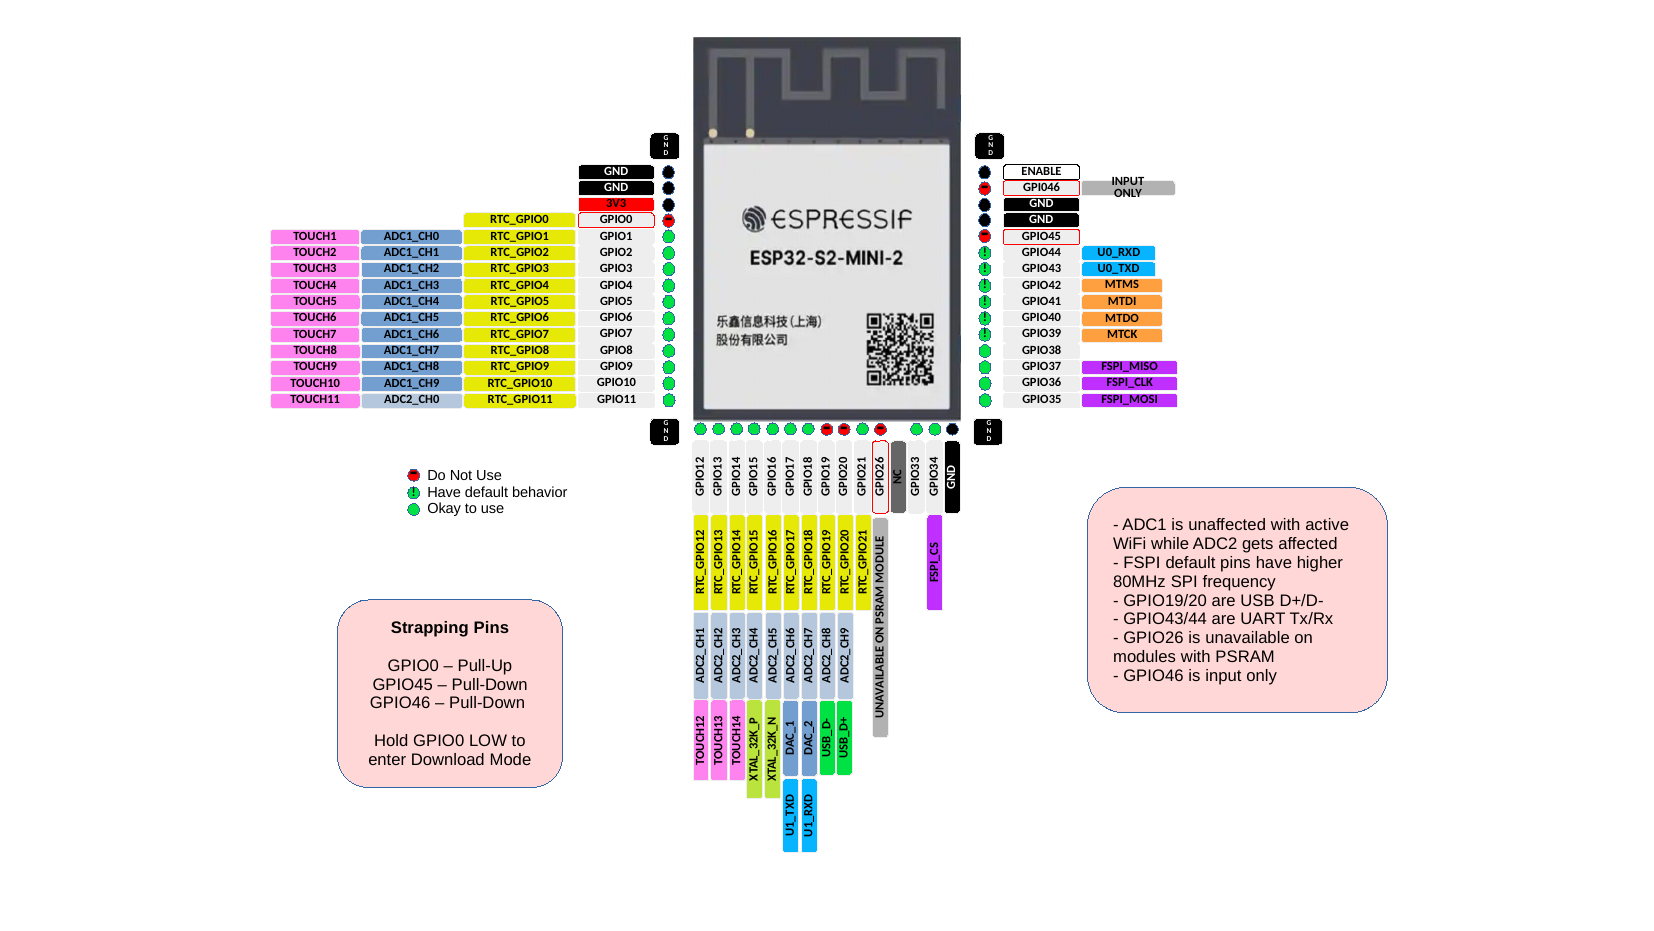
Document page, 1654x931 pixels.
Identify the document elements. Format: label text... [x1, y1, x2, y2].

text_box GPIO45 [1003, 229, 1080, 245]
text_box RTC_GPIO3 [463, 262, 576, 278]
text_box [802, 423, 815, 435]
text_box TOUCH7 [270, 327, 360, 343]
text_box GPIO18 [800, 440, 817, 514]
text_box GPIO21 [854, 440, 871, 514]
text_box TOUCH3 [270, 262, 360, 278]
text_box XTAL_32K_N [764, 699, 781, 799]
text_box GND [1003, 212, 1080, 228]
text_box GPIO10 [578, 376, 655, 392]
text_box [662, 327, 675, 342]
text_box ! [978, 278, 991, 293]
text_box RTC_GPIO16 [765, 514, 782, 611]
text_box GND [973, 418, 1003, 446]
text_box RTC_GPIO9 [463, 360, 576, 376]
text_box ENABLE [1003, 164, 1080, 180]
text_box GPIO5 [578, 294, 655, 310]
text_box TOUCH5 [270, 294, 361, 310]
text_box RTC_GPIO14 [729, 514, 746, 611]
text_box U0_TXD [1081, 261, 1156, 277]
text_box [663, 393, 676, 407]
text_box U1_TXD [782, 778, 799, 853]
text_box TOUCH2 [270, 245, 360, 261]
text_box [662, 344, 675, 358]
picture [676, 37, 976, 428]
text_box [712, 423, 725, 435]
text_box TOUCH11 [270, 393, 361, 409]
text_box GND [578, 164, 655, 180]
text_box ADC1_CH7 [361, 344, 463, 359]
text_box [662, 376, 675, 391]
text_box GPIO9 [578, 360, 655, 375]
text_box ADC2_CH3 [729, 612, 746, 699]
text_box - [978, 229, 991, 243]
text_box [662, 198, 675, 212]
text_box - ADC1 is unaffected with active WiFi while ADC2 gets affected - FSPI default pins have higher 80MHz SPI frequency - GPIO19/20 are USB D+/D- - GPIO43/44 are UART Tx/Rx - GPIO26 is unavailable on modules with PSRAM - GPIO46 is input only [1087, 487, 1388, 713]
text_box GPI046 [1003, 180, 1080, 196]
text_box ! [979, 295, 991, 309]
text_box RTC_GPIO7 [463, 327, 576, 343]
text_box ADC2_CH1 [693, 612, 709, 699]
text_box GPIO1 [578, 229, 655, 245]
text_box DAC_2 [801, 700, 818, 777]
text_box FSPI_CS [926, 514, 943, 611]
text_box DAC_1 [782, 700, 799, 777]
text_box GPIO43 [1003, 261, 1080, 277]
text_box [694, 422, 707, 435]
text_box RTC_GPIO17 [783, 514, 800, 611]
text_box ! [978, 311, 991, 326]
text_box [662, 295, 675, 309]
text_box [730, 422, 743, 435]
text_box GPIO15 [746, 440, 763, 514]
text_box TOUCH6 [270, 311, 360, 327]
text_box [662, 246, 675, 260]
text_box [978, 198, 991, 212]
text_box TOUCH10 [270, 376, 361, 392]
text_box [815, 452, 821, 526]
text_box [784, 422, 797, 435]
text_box RTC_GPIO10 [463, 376, 576, 392]
text_box ADC1_CH1 [360, 245, 463, 261]
text_box RTC_GPIO2 [463, 245, 576, 261]
text_box [978, 213, 991, 227]
text_box MTDO [1081, 311, 1163, 327]
text_box XTAL_32K_P [746, 699, 763, 799]
text_box ! [978, 327, 991, 342]
text_box GPIO42 [1003, 278, 1080, 294]
text_box RTC_GPIO19 [819, 514, 836, 611]
text_box GPIO2 [578, 245, 655, 261]
text_box ADC1_CH3 [361, 278, 463, 294]
text_box [662, 262, 675, 276]
text_box - [820, 423, 833, 436]
text_box - [874, 423, 887, 436]
text_box TOUCH13 [710, 699, 728, 781]
text_box RTC_GPIO6 [463, 311, 576, 327]
text_box [748, 422, 761, 435]
text_box GPIO16 [764, 440, 781, 514]
text_box GND [974, 132, 1005, 160]
text_box USB_D+ [836, 700, 853, 776]
text_box ADC2_CH2 [710, 612, 728, 699]
text_box GPIO8 [578, 343, 655, 359]
text_box [979, 376, 992, 391]
text_box GPIO6 [578, 311, 655, 326]
text_box 3V3 [578, 197, 655, 212]
text_box [796, 452, 803, 526]
text_box RTC_GPIO21 [855, 514, 872, 611]
text_box GPIO37 [1003, 360, 1080, 375]
text_box TOUCH8 [270, 344, 361, 359]
text_box - [838, 423, 851, 436]
text_box USB_D- [819, 700, 836, 776]
text_box RTC_GPIO1 [463, 229, 576, 245]
text_box GND [944, 440, 961, 514]
text_box ADC2_CH0 [361, 393, 463, 409]
text_box FSPI_CLK [1081, 376, 1178, 391]
text_box UNAVAILABLE ON PSRAM MODULE [872, 517, 889, 738]
text_box TOUCH1 [270, 229, 360, 245]
text_box TOUCH12 [693, 699, 709, 781]
text_box ADC1_CH0 [360, 229, 463, 245]
text_box [779, 452, 785, 526]
text_box RTC_GPIO12 [693, 514, 709, 611]
text_box RTC_GPIO15 [746, 514, 763, 611]
text_box GPIO44 [1003, 245, 1080, 261]
text_box ADC2_CH8 [819, 612, 836, 700]
text_box INPUT ONLY [1081, 180, 1176, 196]
text_box ADC1_CH8 [361, 360, 463, 376]
text_box NC [890, 440, 907, 514]
text_box ! [978, 246, 991, 260]
text_box Strapping Pins GPIO0 – Pull-Up GPIO45 – Pull-Down GPIO46 – Pull-Down Hold GPIO0 LOW to enter Download Mode [337, 599, 563, 788]
text_box GPIO38 [1003, 343, 1080, 359]
text_box TOUCH14 [729, 699, 746, 781]
text_box Do Not Use Have default behavior Okay to use [412, 460, 601, 532]
text_box RTC_GPIO5 [463, 294, 576, 310]
text_box FSPI_MISO [1081, 360, 1178, 375]
text_box ADC2_CH7 [801, 612, 818, 700]
text_box ADC1_CH4 [361, 294, 463, 310]
text_box RTC_GPIO0 [463, 212, 576, 228]
text_box GPIO14 [729, 440, 745, 514]
text_box [910, 423, 923, 436]
text_box MTDI [1081, 294, 1163, 310]
text_box GPIO3 [578, 261, 655, 277]
text_box GPIO26 [872, 440, 889, 514]
text_box TOUCH9 [270, 360, 361, 376]
text_box ADC2_CH6 [783, 612, 800, 700]
text_box RTC_GPIO20 [837, 514, 854, 611]
text_box [979, 393, 992, 408]
text_box TOUCH4 [270, 278, 360, 294]
text_box GND [649, 418, 680, 446]
text_box RTC_GPIO11 [463, 393, 577, 409]
text_box ADC2_CH9 [837, 612, 854, 700]
text_box GPIO12 [692, 440, 709, 514]
text_box ! [978, 262, 991, 276]
text_box GPIO35 [1003, 393, 1080, 408]
text_box MTMS [1081, 278, 1163, 293]
text_box GND [649, 132, 680, 160]
text_box - [407, 469, 412, 481]
text_box GPIO40 [1003, 311, 1080, 326]
text_box FSPI_MOSI [1081, 393, 1178, 408]
text_box ! [407, 487, 412, 499]
text_box ADC1_CH6 [361, 327, 463, 343]
text_box [979, 344, 991, 358]
text_box [868, 452, 911, 526]
text_box RTC_GPIO13 [710, 514, 728, 611]
text_box GPIO7 [578, 327, 655, 343]
text_box GPIO41 [1003, 294, 1080, 310]
text_box GPIO33 [908, 440, 925, 514]
text_box GPIO4 [578, 278, 655, 294]
text_box [766, 422, 779, 435]
text_box RTC_GPIO18 [801, 514, 818, 611]
text_box [928, 423, 941, 436]
text_box GPIO17 [782, 440, 799, 514]
text_box [407, 503, 412, 515]
text_box [946, 423, 959, 436]
text_box [662, 229, 675, 243]
text_box [978, 165, 991, 179]
text_box GPIO0 [578, 212, 655, 228]
text_box RTC_GPIO8 [463, 344, 576, 359]
text_box GND [578, 180, 655, 196]
text_box GPIO19 [818, 440, 835, 514]
text_box [662, 181, 675, 195]
text_box ADC1_CH2 [361, 262, 463, 278]
text_box - [978, 181, 991, 196]
text_box U0_RXD [1081, 245, 1156, 261]
text_box ADC2_CH5 [765, 612, 782, 699]
text_box - [662, 213, 675, 228]
text_box ADC2_CH4 [746, 612, 763, 699]
text_box ADC1_CH5 [360, 311, 463, 327]
text_box RTC_GPIO4 [463, 278, 576, 294]
text_box [979, 360, 991, 374]
text_box [856, 422, 869, 435]
text_box GPIO11 [578, 393, 655, 408]
text_box GPIO36 [1003, 376, 1080, 392]
text_box ADC1_CH9 [361, 376, 463, 392]
text_box GPIO20 [836, 440, 852, 514]
text_box [662, 165, 675, 179]
text_box MTCK [1081, 328, 1163, 343]
text_box U1_RXD [801, 778, 818, 853]
text_box GPIO13 [710, 440, 727, 514]
text_box [662, 311, 675, 325]
text_box [662, 278, 675, 293]
text_box [662, 360, 675, 374]
text_box GND [1003, 197, 1080, 212]
text_box GPIO39 [1003, 327, 1080, 343]
text_box GPIO34 [926, 440, 943, 514]
